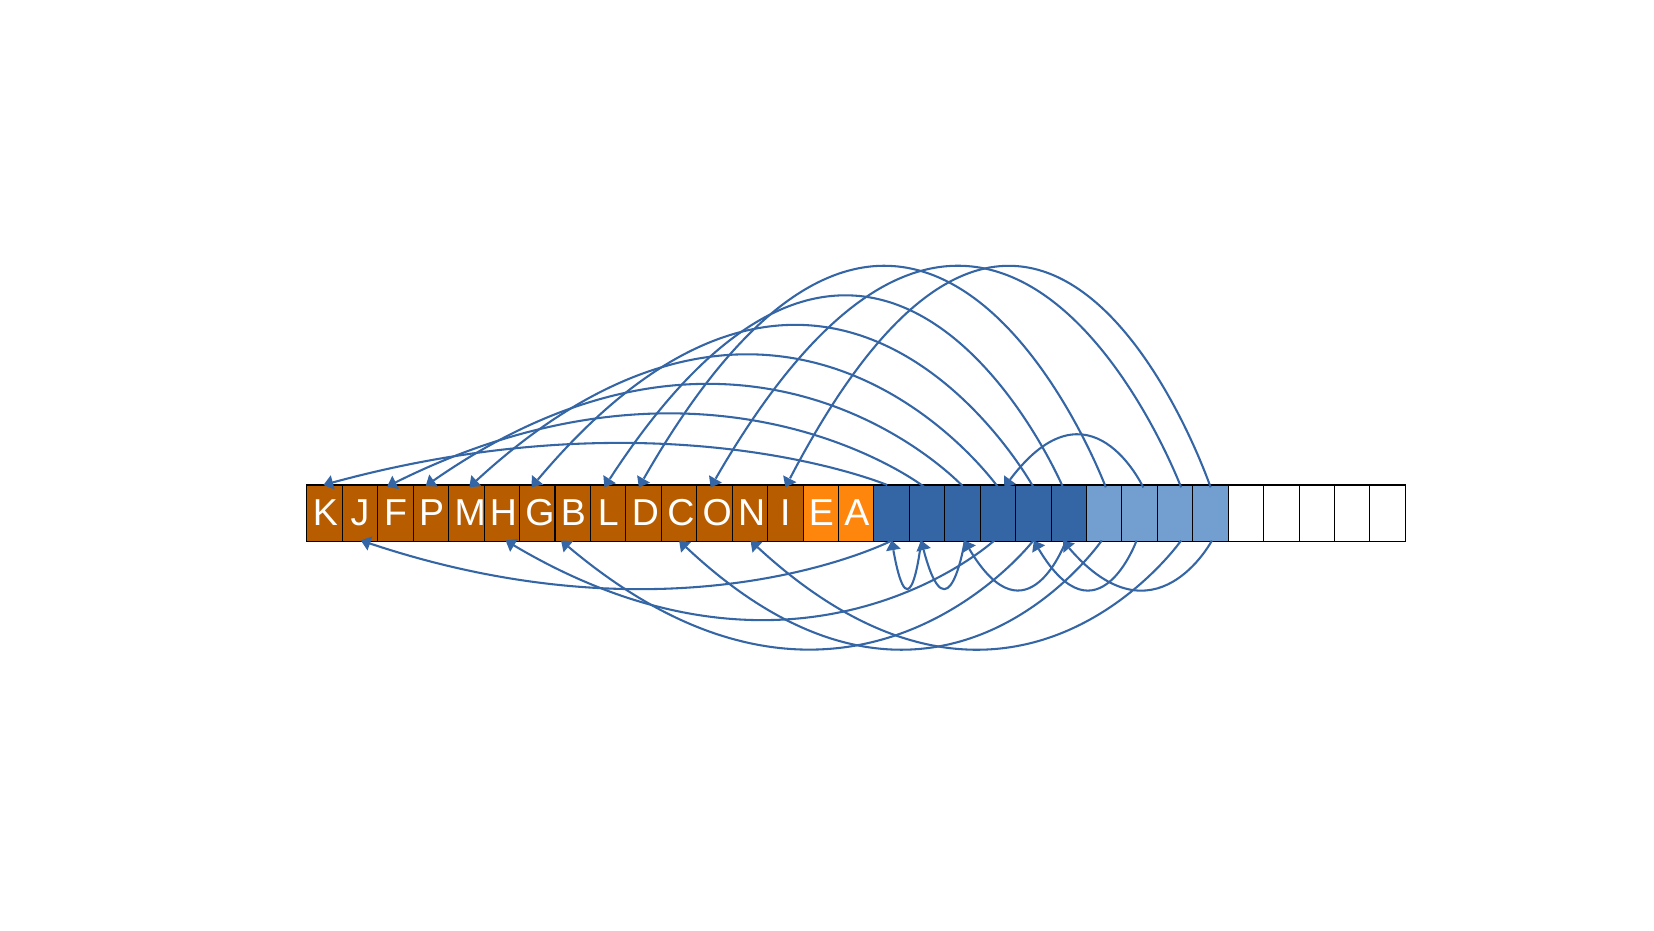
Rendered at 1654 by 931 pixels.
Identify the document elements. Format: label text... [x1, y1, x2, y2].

table_header [1087, 486, 1121, 541]
table_header L [591, 486, 625, 541]
table_header [1300, 486, 1334, 541]
table_header F [378, 486, 413, 541]
table_header [1052, 486, 1086, 541]
table_header [981, 486, 1015, 541]
table_header H [485, 486, 519, 541]
table_header M [449, 486, 484, 541]
table_header [945, 486, 980, 541]
table_header [1016, 486, 1051, 541]
table_header J [343, 486, 377, 541]
table_header A [839, 486, 873, 541]
table_header [1229, 486, 1263, 541]
table_header B [556, 486, 590, 541]
table_header E [804, 486, 838, 541]
table_header G [520, 486, 554, 541]
table_header [1122, 486, 1157, 541]
table_header D [626, 486, 661, 541]
table_header [1370, 486, 1405, 541]
table_header C [662, 486, 696, 541]
table_header [1158, 486, 1192, 541]
table_header [1335, 486, 1369, 541]
table_header K [307, 486, 342, 541]
table_header [874, 486, 909, 541]
table_header [1264, 486, 1299, 541]
table_header [1193, 486, 1228, 541]
table_header N [733, 486, 767, 541]
table_header I [768, 486, 803, 541]
table_header P [414, 486, 448, 541]
table_header [910, 486, 944, 541]
table_header O [697, 486, 732, 541]
